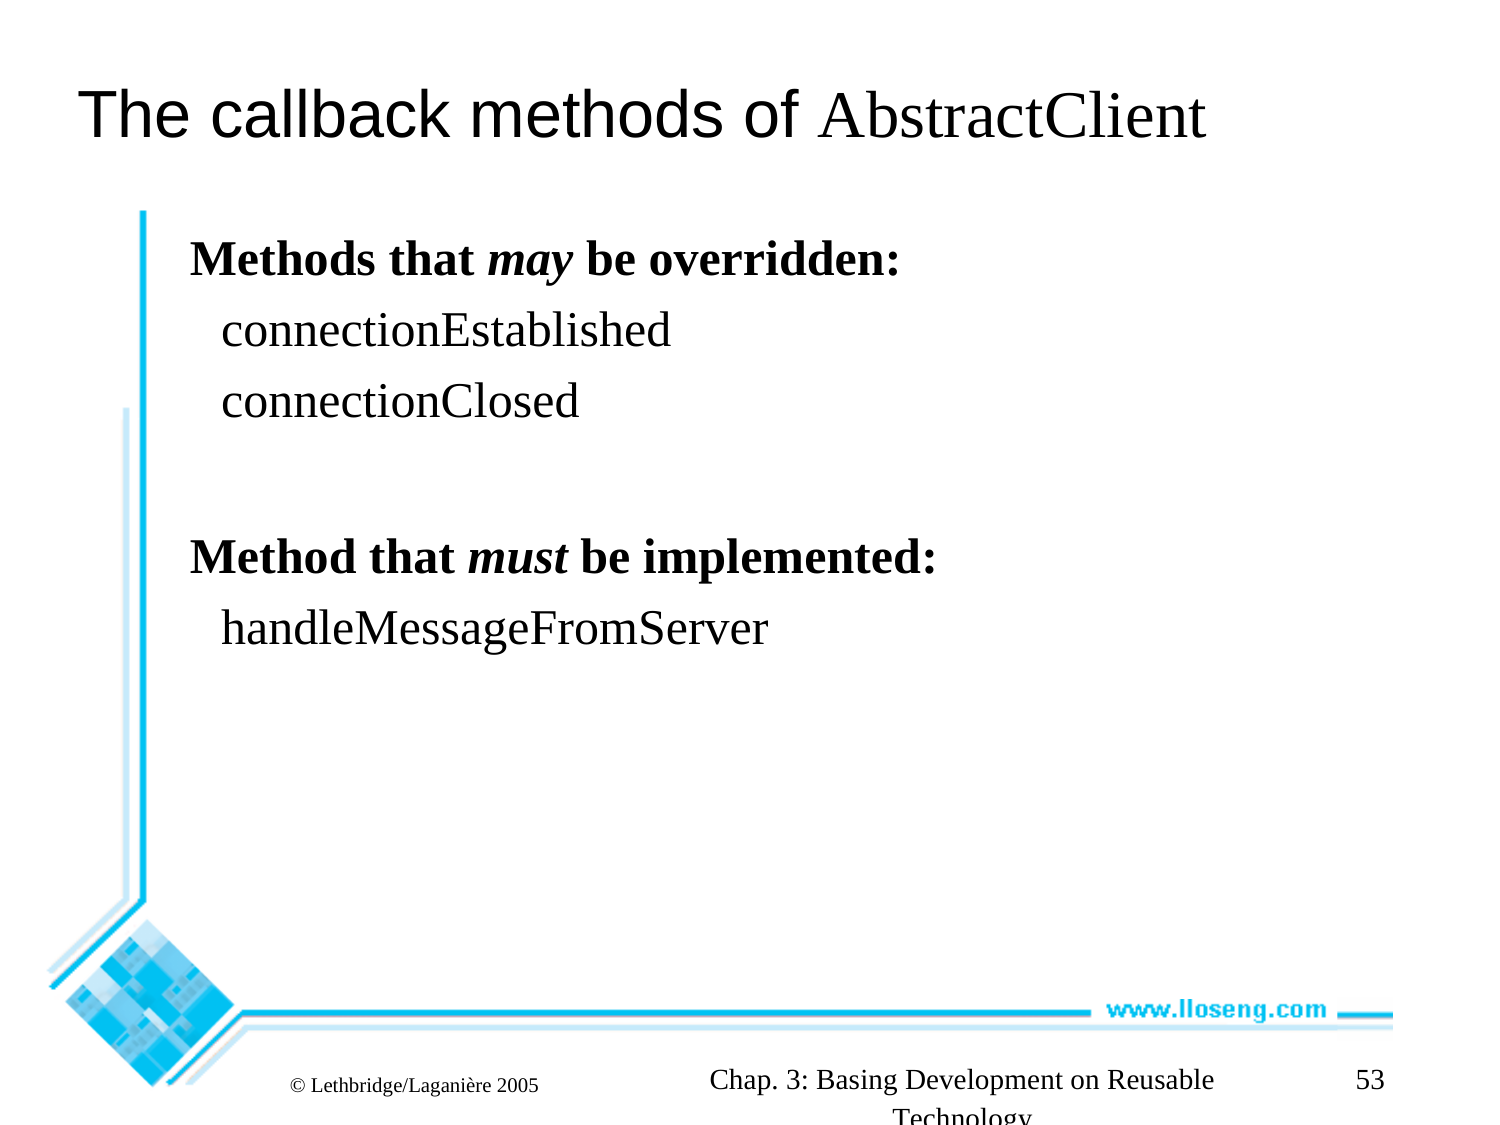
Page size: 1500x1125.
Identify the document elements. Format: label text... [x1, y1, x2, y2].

list Methods that may be overridden: connectionEstablished connectionClosed Method that must be implemented: handleMessageFromServer [174, 212, 1413, 1000]
title The callback methods of AbstractClient [62, 37, 1413, 188]
text_box © Lethbridge/Laganière 2005 [275, 1062, 601, 1125]
text_box Chap. 3: Basing Development on Reusable Technology [624, 1050, 1300, 1125]
picture [35, 199, 1363, 1089]
text_box 15 [1325, 1050, 1401, 1125]
